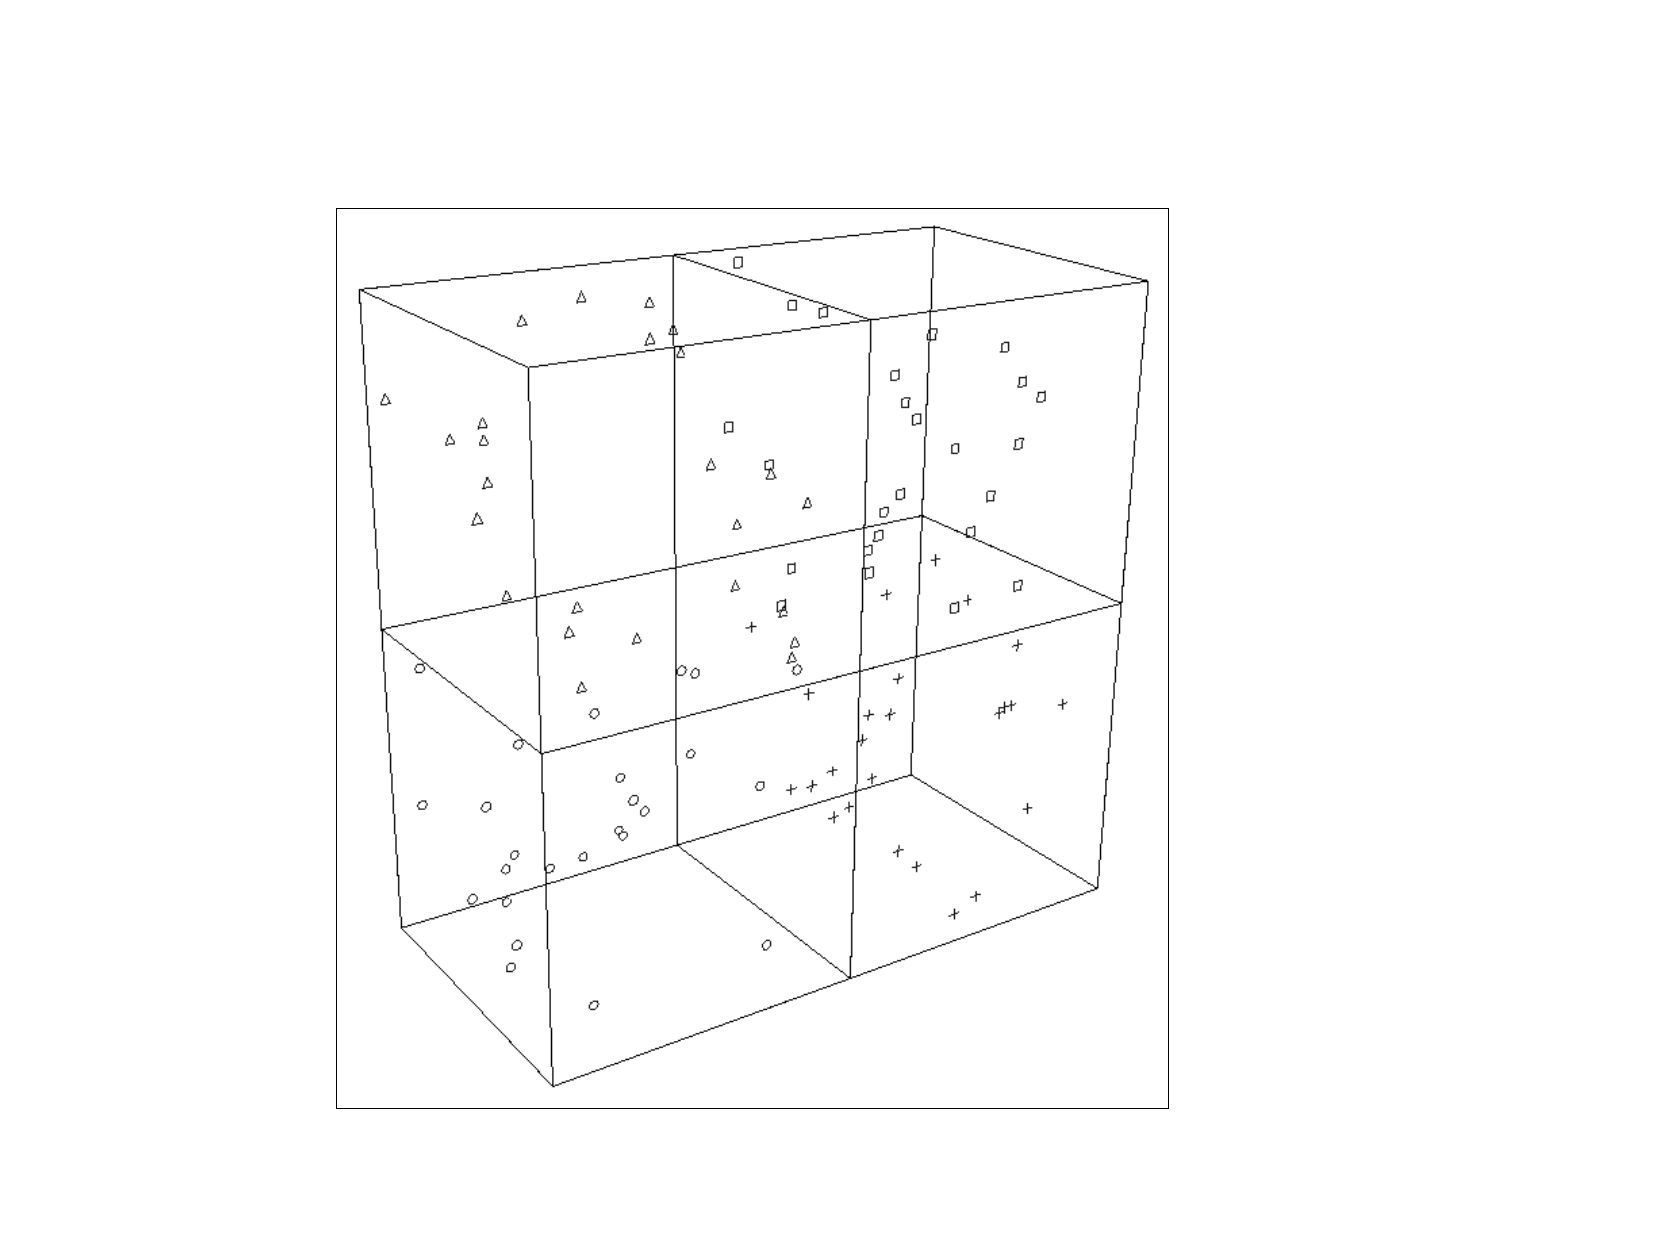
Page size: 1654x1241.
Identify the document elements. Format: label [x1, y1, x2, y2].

picture [336, 208, 1169, 1109]
